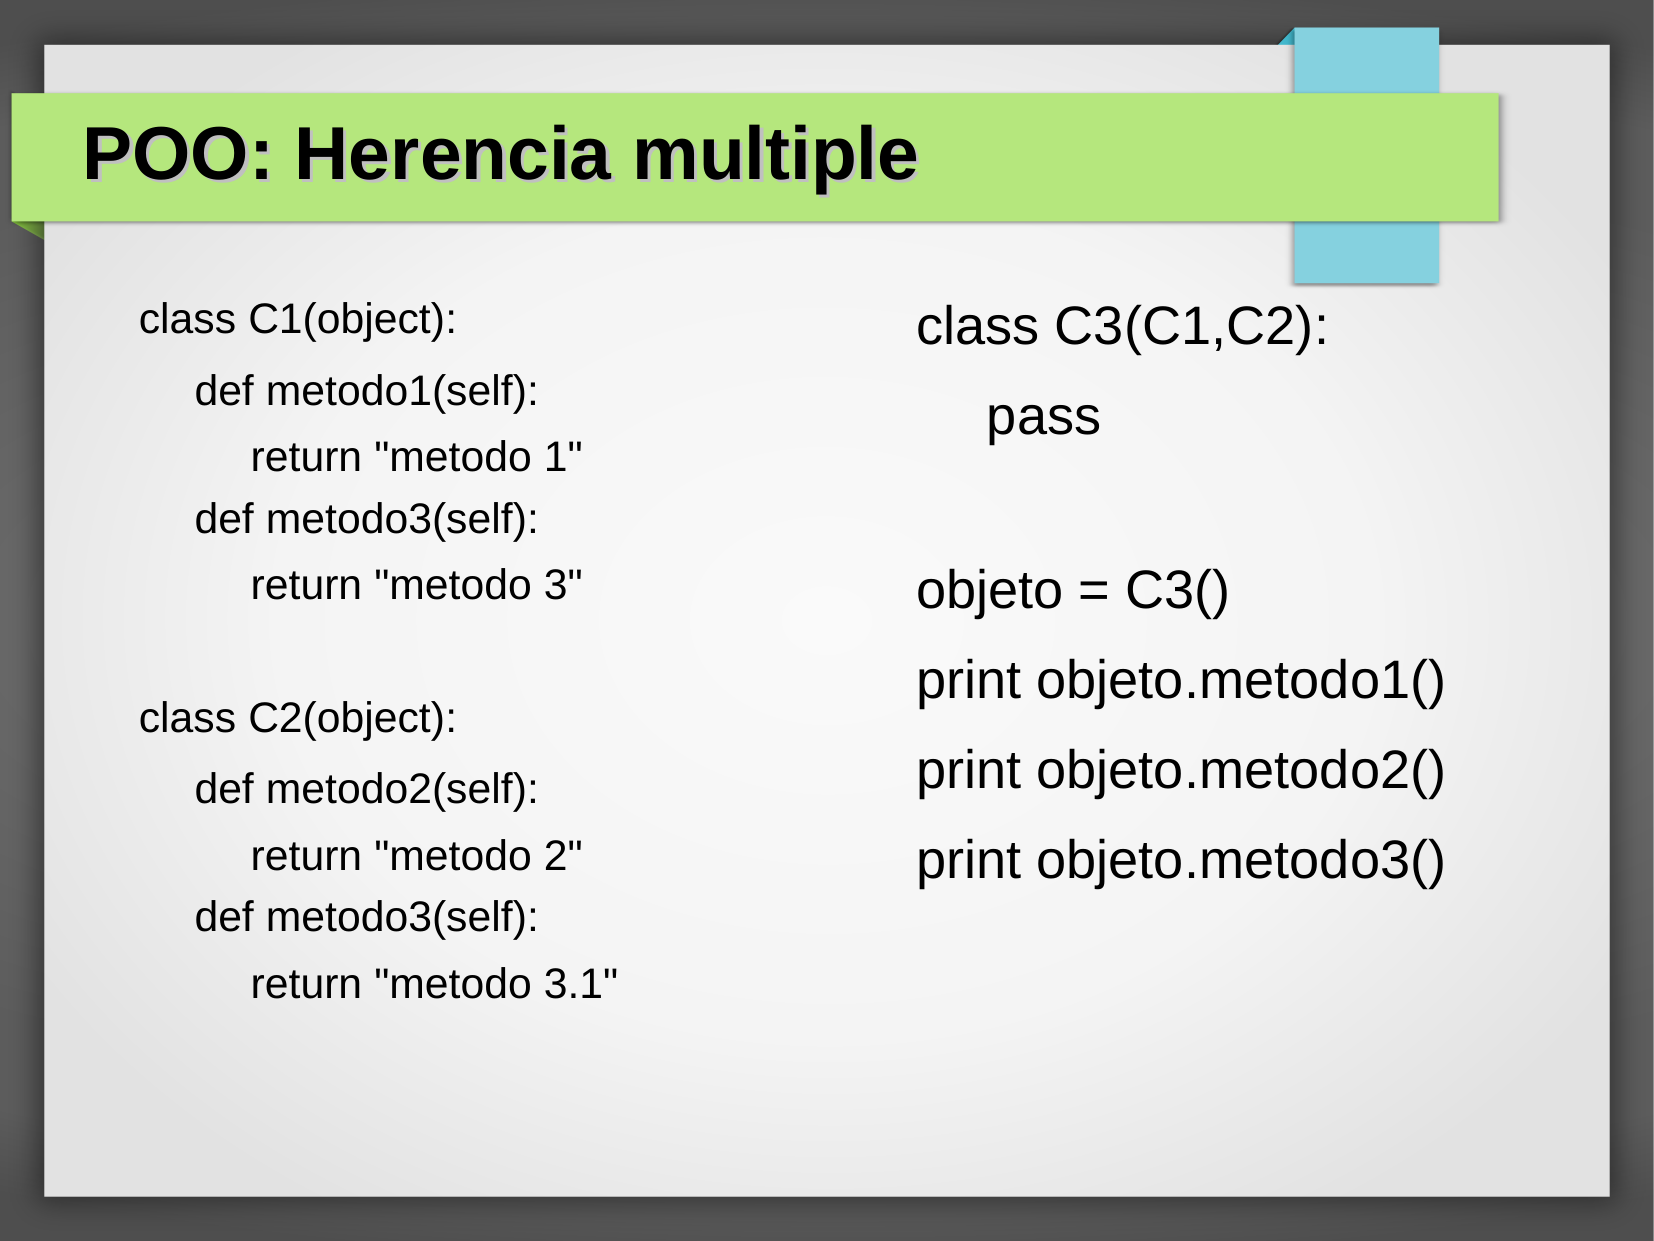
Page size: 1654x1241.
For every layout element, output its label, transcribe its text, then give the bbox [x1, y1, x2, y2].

list class C3(C1,C2): pass objeto = C3() print objeto.metodo1() print objeto.metodo2() print objeto.metodo3() [845, 295, 1572, 1015]
title POO: Herencia multiple [82, 94, 1264, 213]
picture [0, 0, 1654, 1241]
list class C1(object): def metodo1(self): return "metodo 1" def metodo3(self): return "metodo 3" class C2(object): def metodo2(self): return "metodo 2" def metodo3(self): return "metodo 3.1" [82, 295, 809, 1015]
